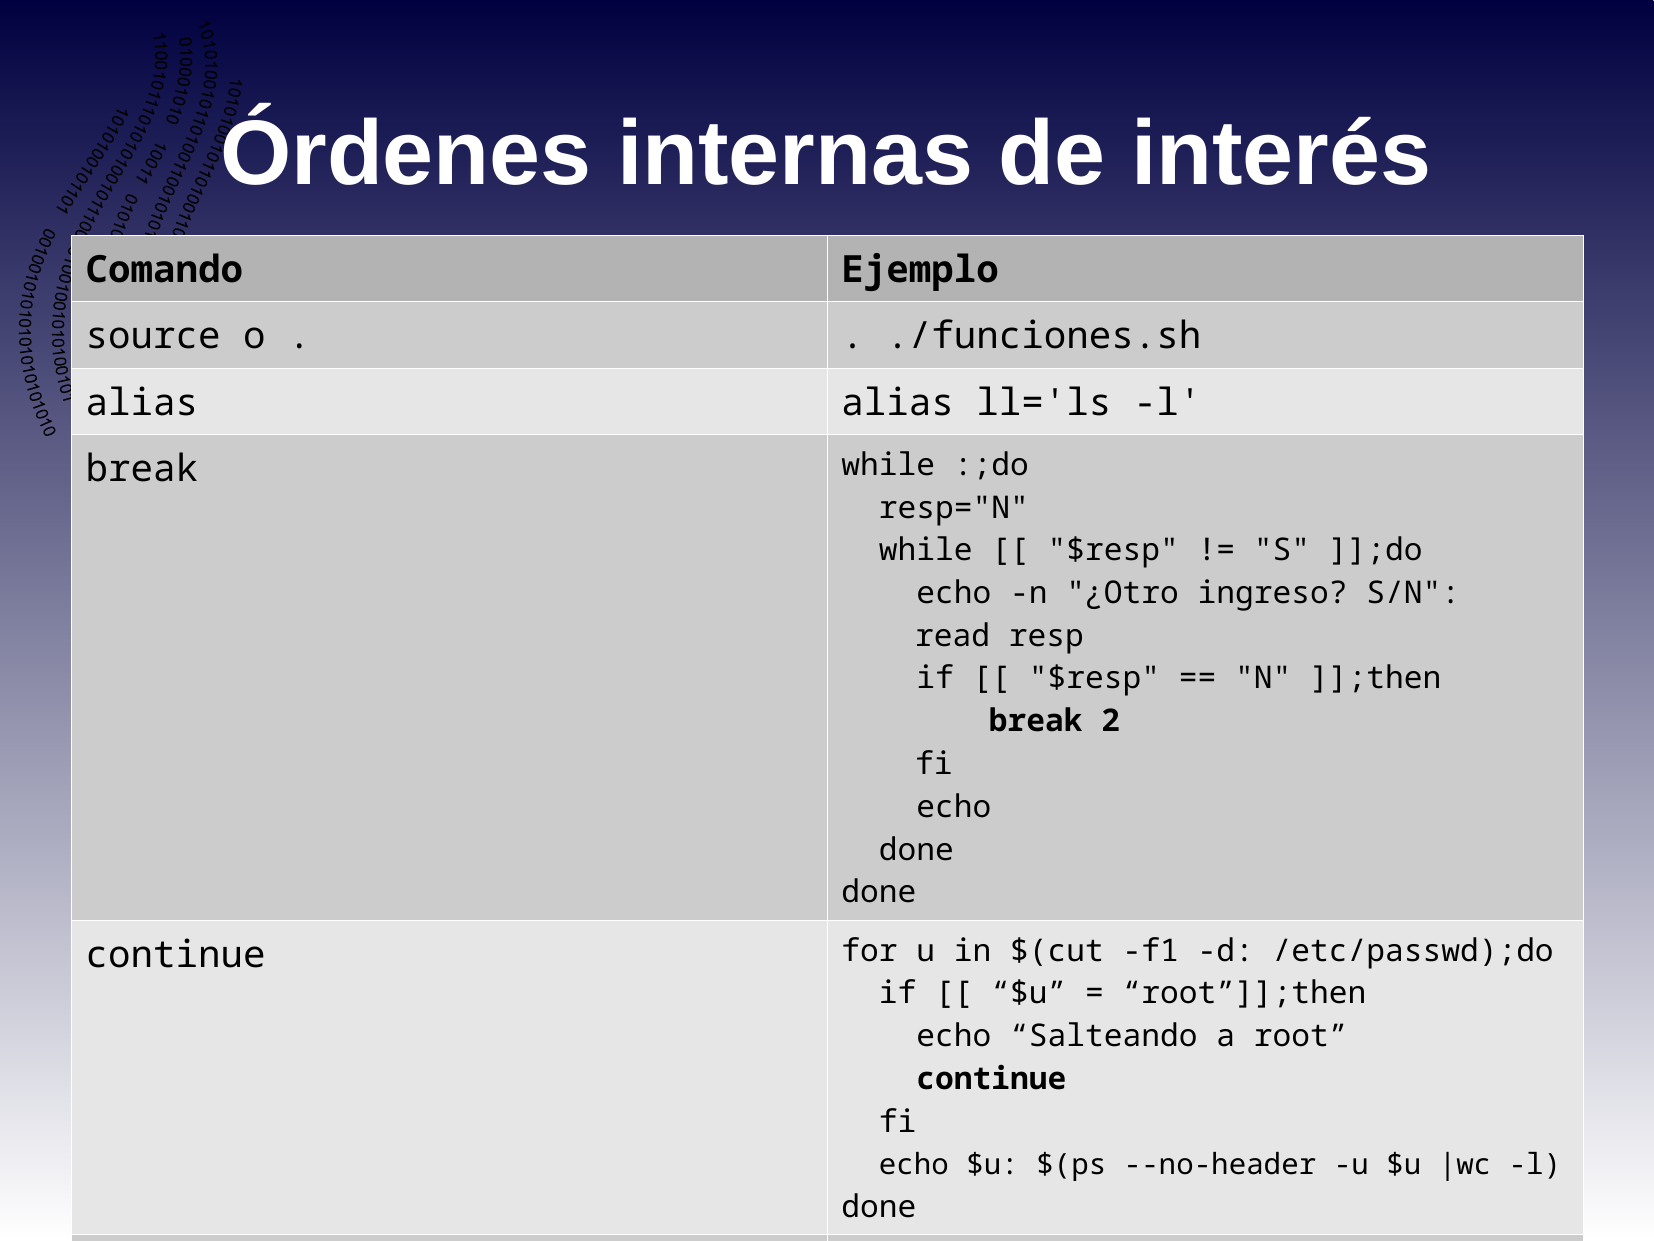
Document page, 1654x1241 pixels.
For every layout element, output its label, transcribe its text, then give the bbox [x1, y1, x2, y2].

table_header Ejemplo [828, 236, 1583, 301]
table_header Comando [72, 236, 827, 301]
table_cell : [72, 1235, 827, 1241]
picture [18, 20, 243, 461]
table_cell alias ll='ls -l' [828, 369, 1583, 434]
table_cell break [72, 435, 827, 920]
table_cell alias [72, 369, 827, 434]
table_cell While :;do date;done [828, 1235, 1583, 1241]
table_cell . ./funciones.sh [828, 302, 1583, 368]
table_cell continue [72, 921, 827, 1234]
table_cell while :;do resp="N" while [[ "$resp" != "S" ]];do echo -n "¿Otro ingreso? S/N": read resp if [[ "$resp" == "N" ]];then break 2 fi echo done done [828, 435, 1583, 920]
table_cell for u in $(cut -f1 -d: /etc/passwd);do if [[ “$u” = “root”]];then echo “Salteando a root” continue fi echo $u: $(ps --no-header -u $u |wc -l) done [828, 921, 1583, 1234]
title Órdenes internas de interés [82, 49, 1571, 235]
table_cell source o . [72, 302, 827, 368]
